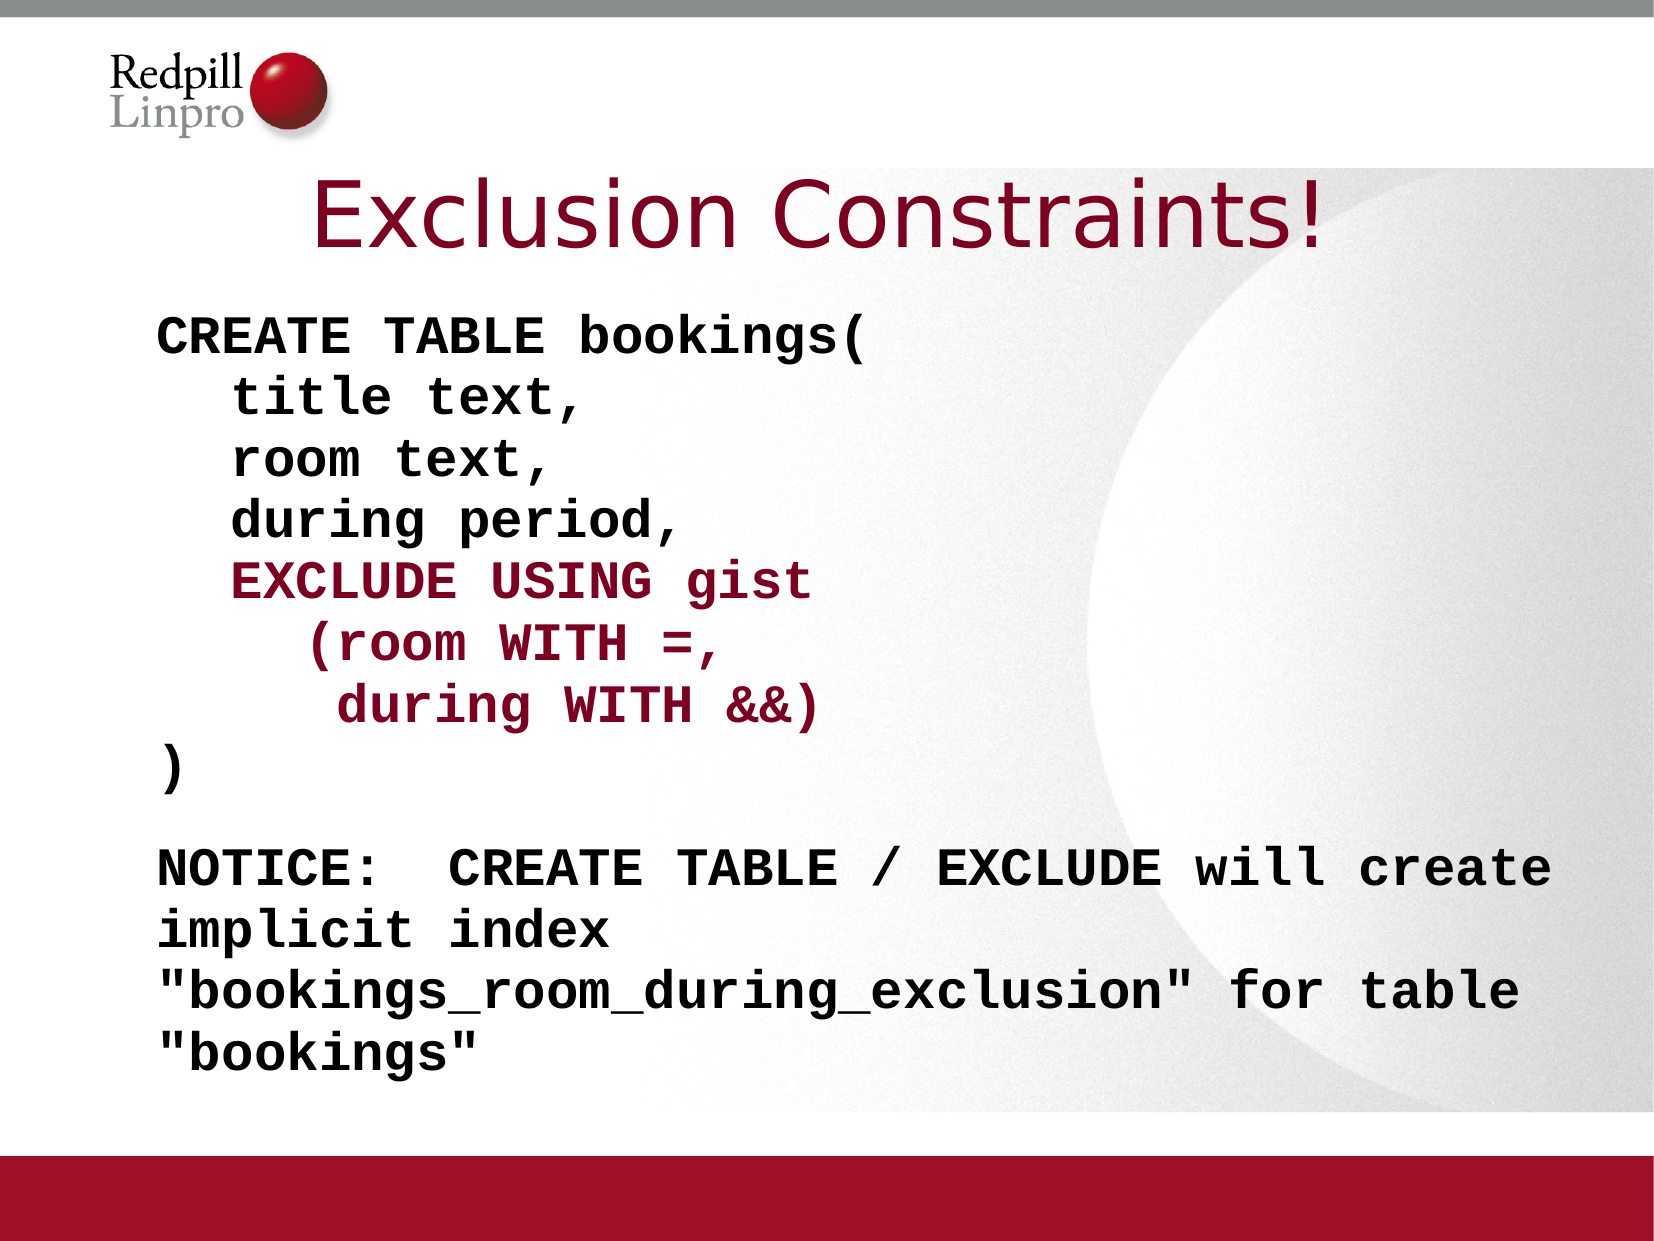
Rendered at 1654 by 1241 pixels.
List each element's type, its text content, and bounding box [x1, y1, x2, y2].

list CREATE TABLE bookings( title text, room text, during period, EXCLUDE USING gist (room WITH =, during WITH &&) ) NOTICE: CREATE TABLE / EXCLUDE will create implicit index "bookings_room_during_exclusion" for table "bookings" [85, 307, 1574, 1112]
picture [0, 0, 1654, 1241]
title Exclusion Constraints! [76, 147, 1565, 285]
